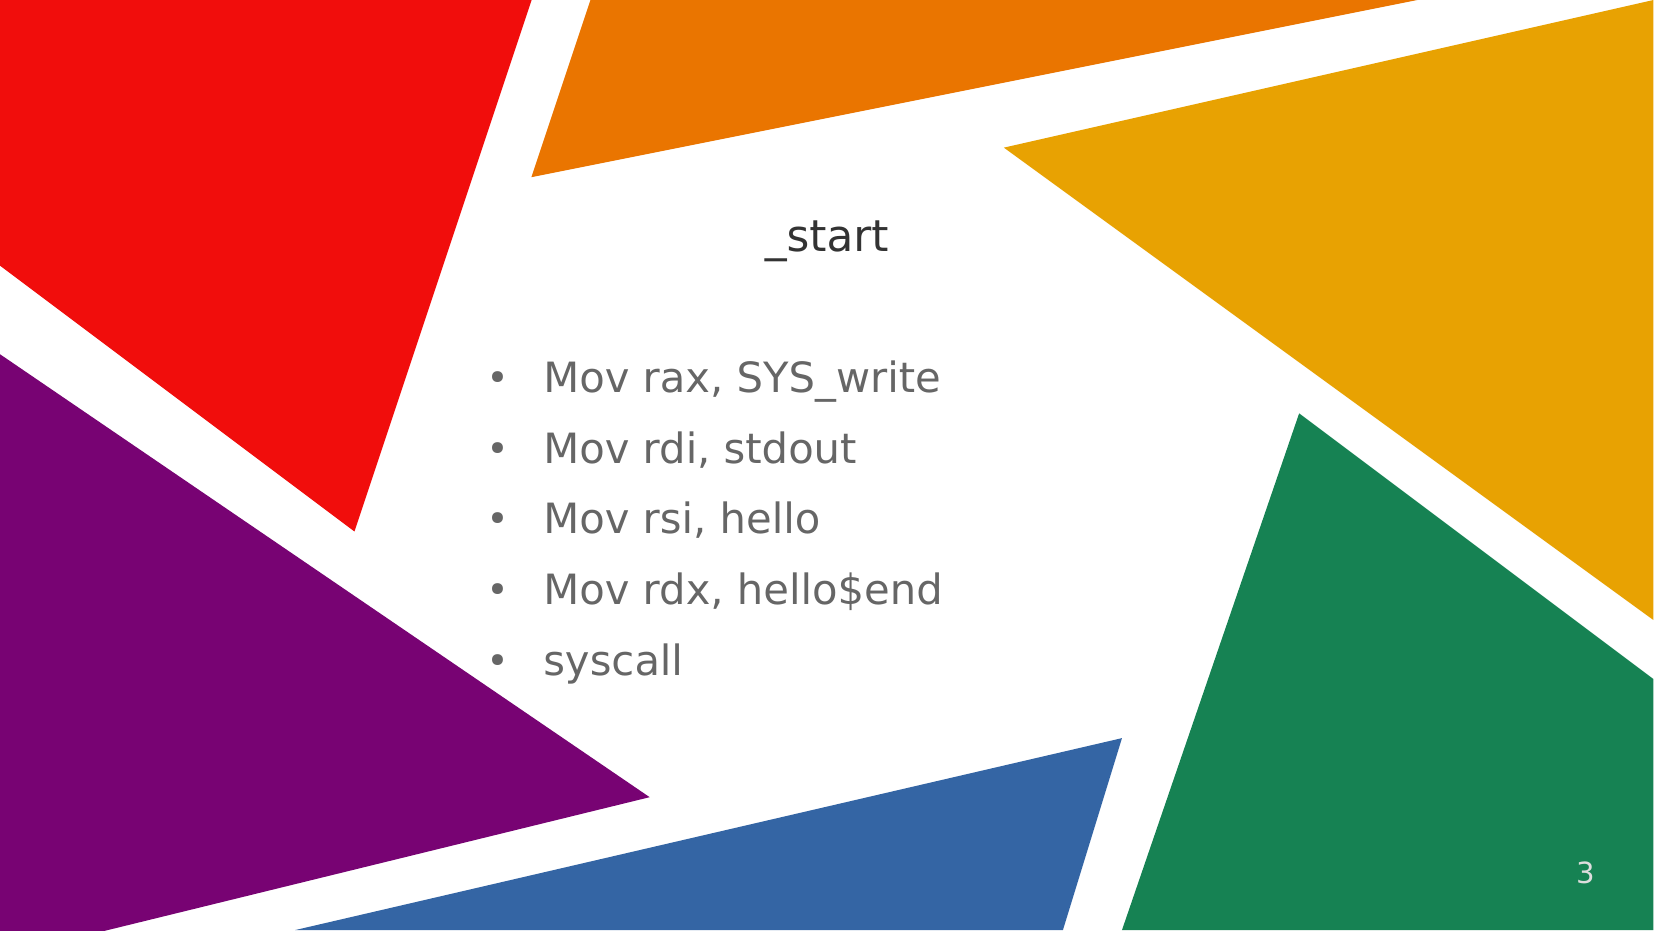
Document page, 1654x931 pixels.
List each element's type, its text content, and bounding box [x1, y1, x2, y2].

title _start [472, 147, 1182, 325]
list Mov rax, SYS_write Mov rdi, stdout Mov rsi, hello Mov rdx, hello$end syscall [472, 354, 1182, 768]
